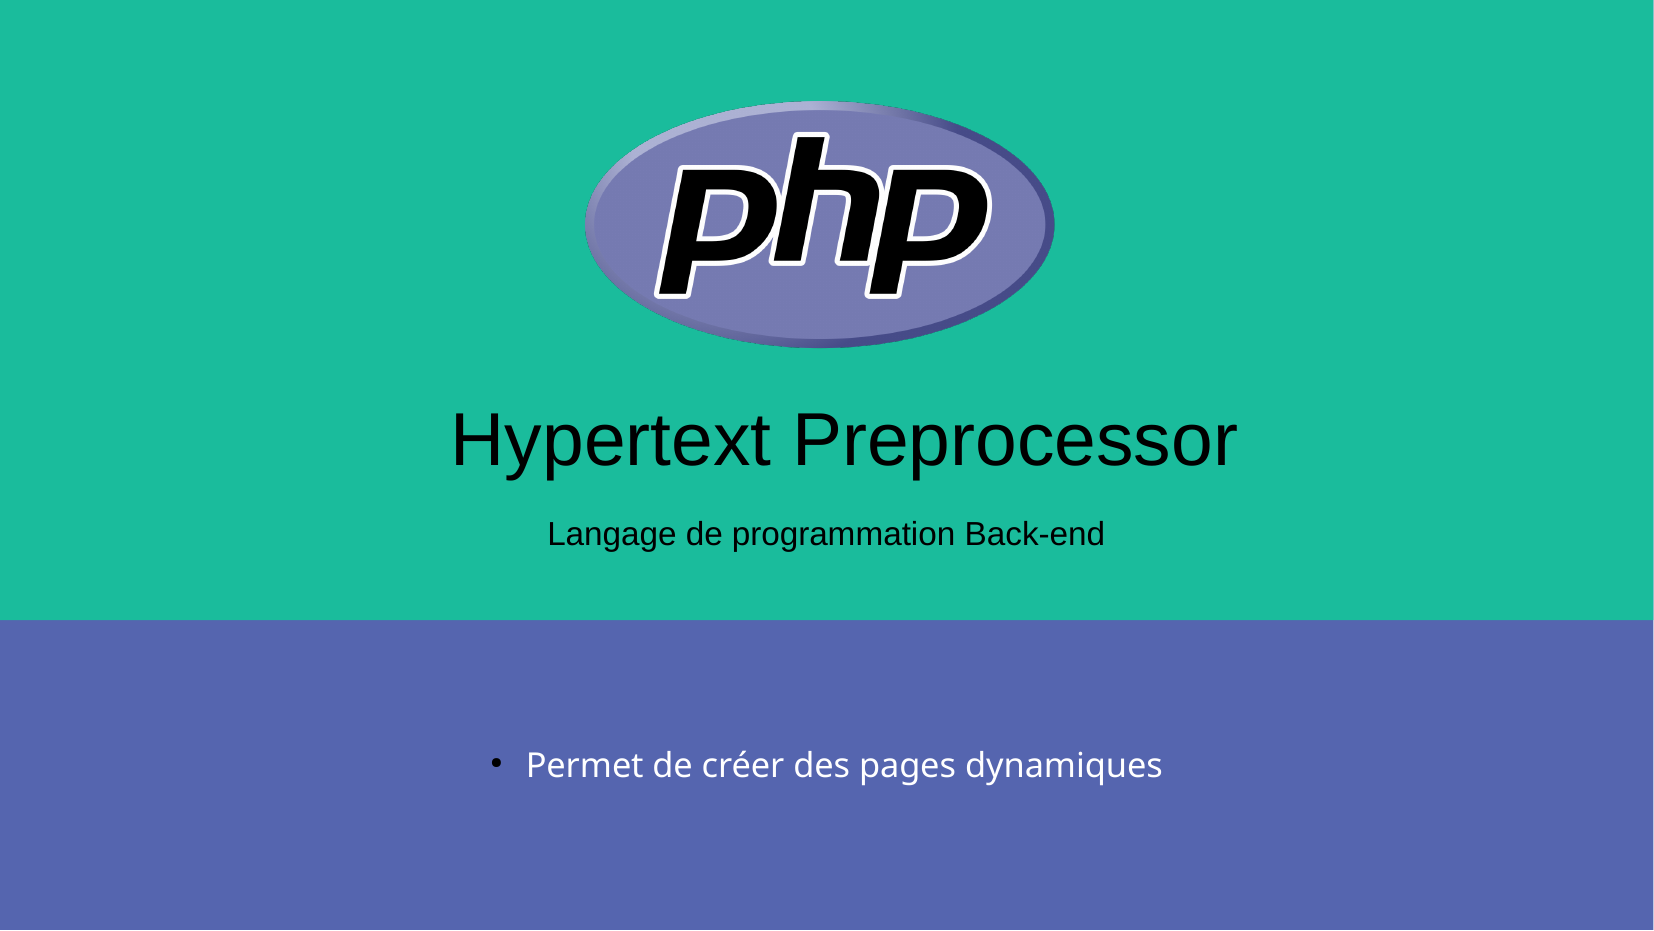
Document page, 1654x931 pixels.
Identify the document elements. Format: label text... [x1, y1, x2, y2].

text_box Langage de programmation Back-end [496, 507, 1158, 562]
picture [578, 94, 1061, 355]
subtitle Permet de créer des pages dynamiques [59, 642, 1595, 886]
text_box Hypertext Preprocessor [377, 389, 1312, 497]
